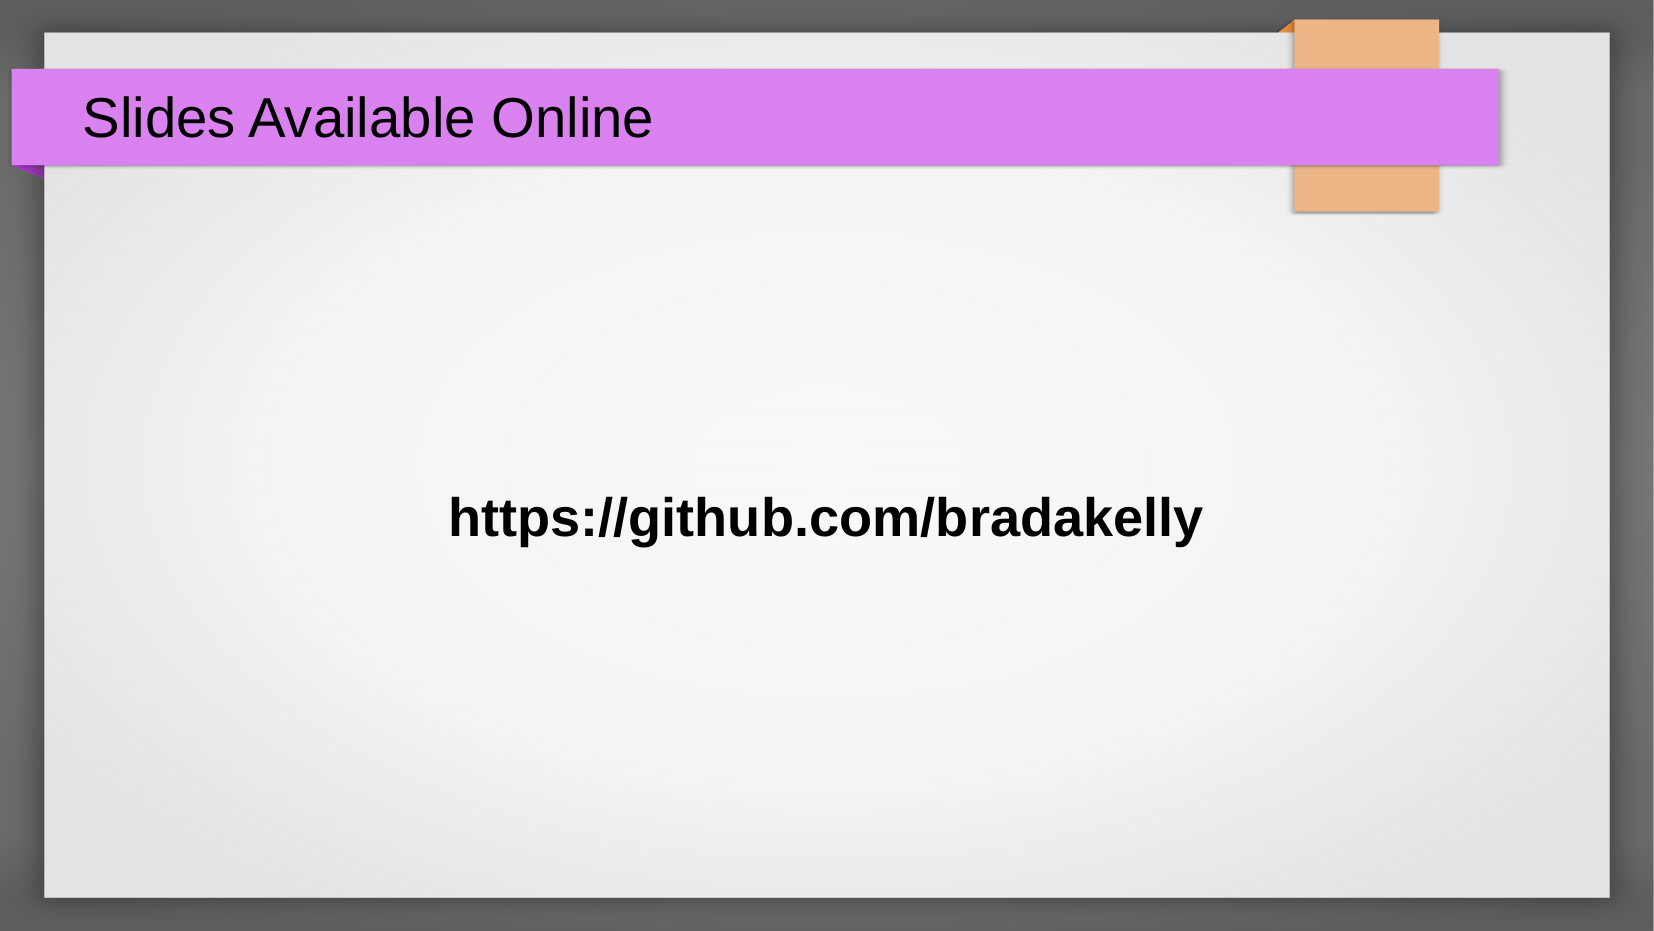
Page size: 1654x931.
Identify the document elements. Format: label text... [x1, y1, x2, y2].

title Slides Available Online [82, 70, 1489, 166]
picture [0, 0, 1654, 931]
list https://github.com/bradakelly [82, 217, 1571, 758]
